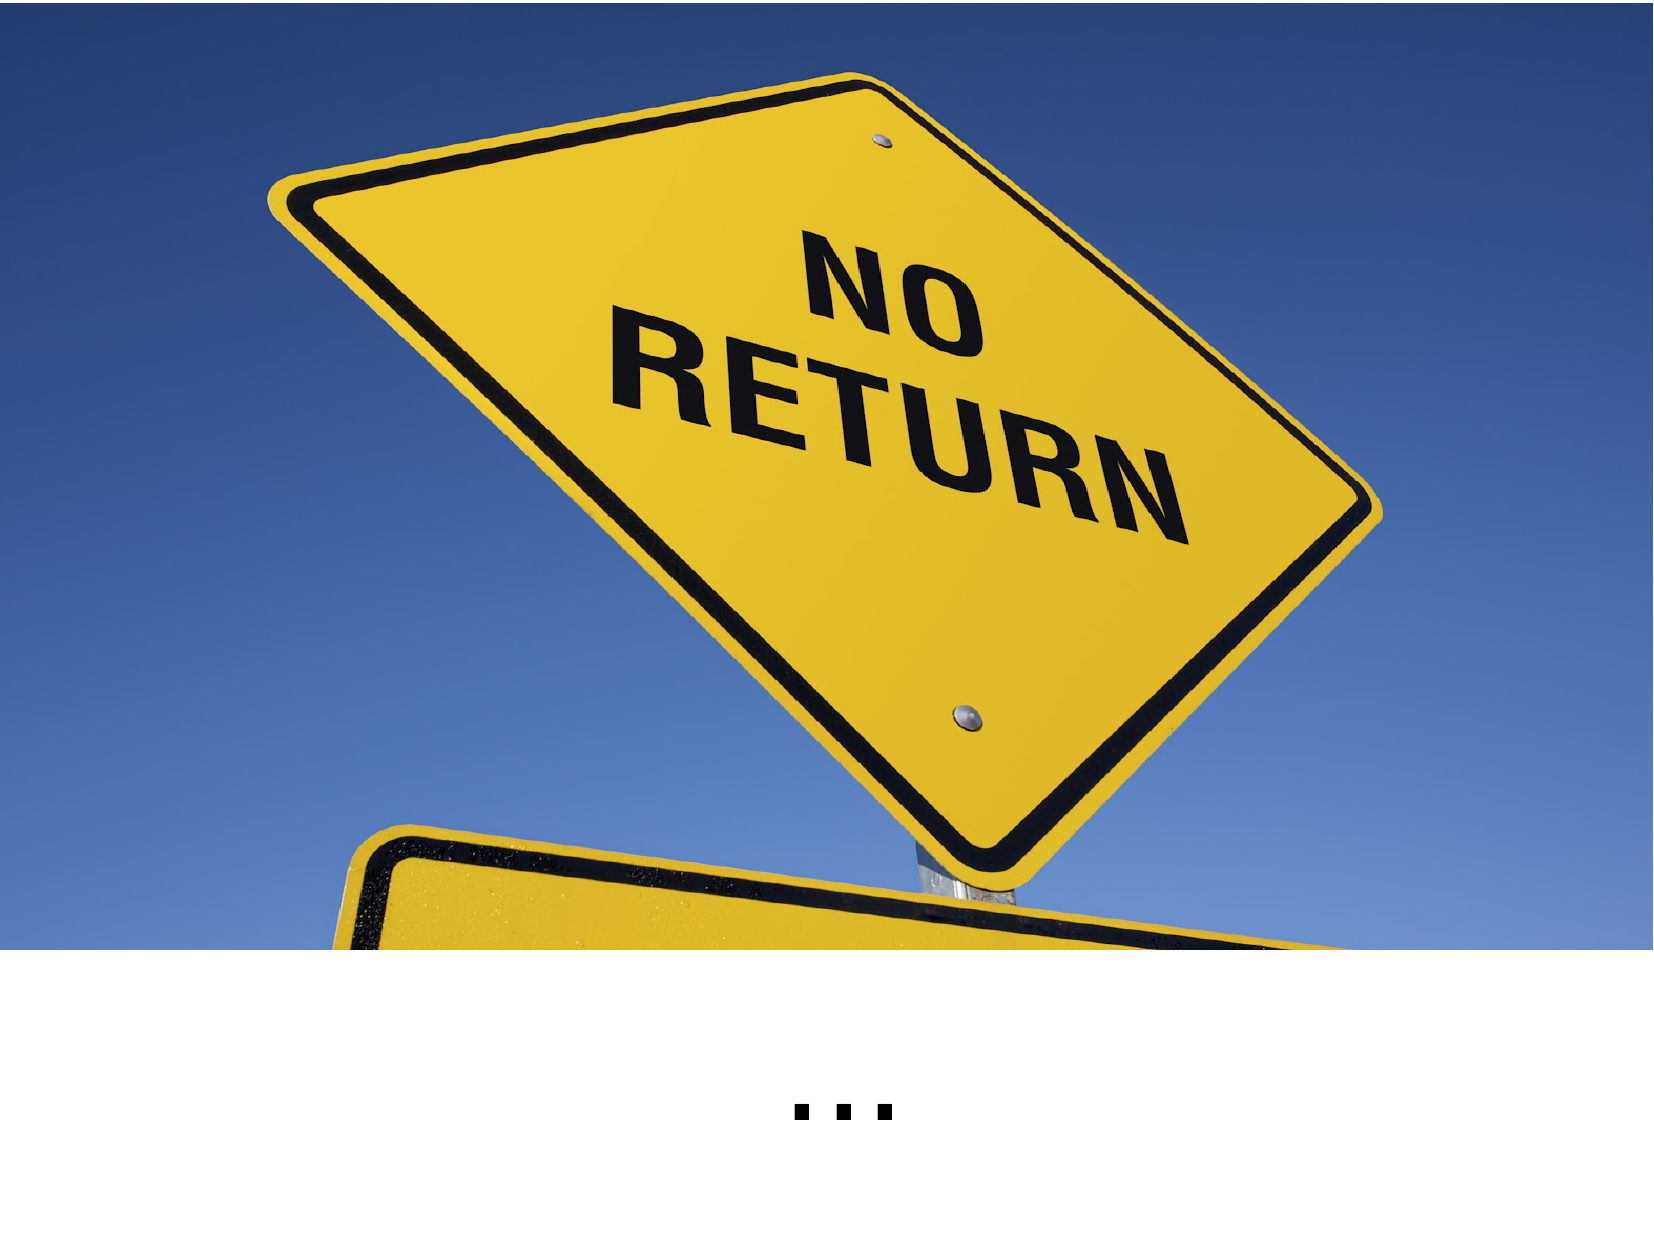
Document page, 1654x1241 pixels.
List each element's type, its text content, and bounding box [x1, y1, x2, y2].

subtitle ... [100, 972, 1588, 1164]
picture [0, 3, 1653, 950]
